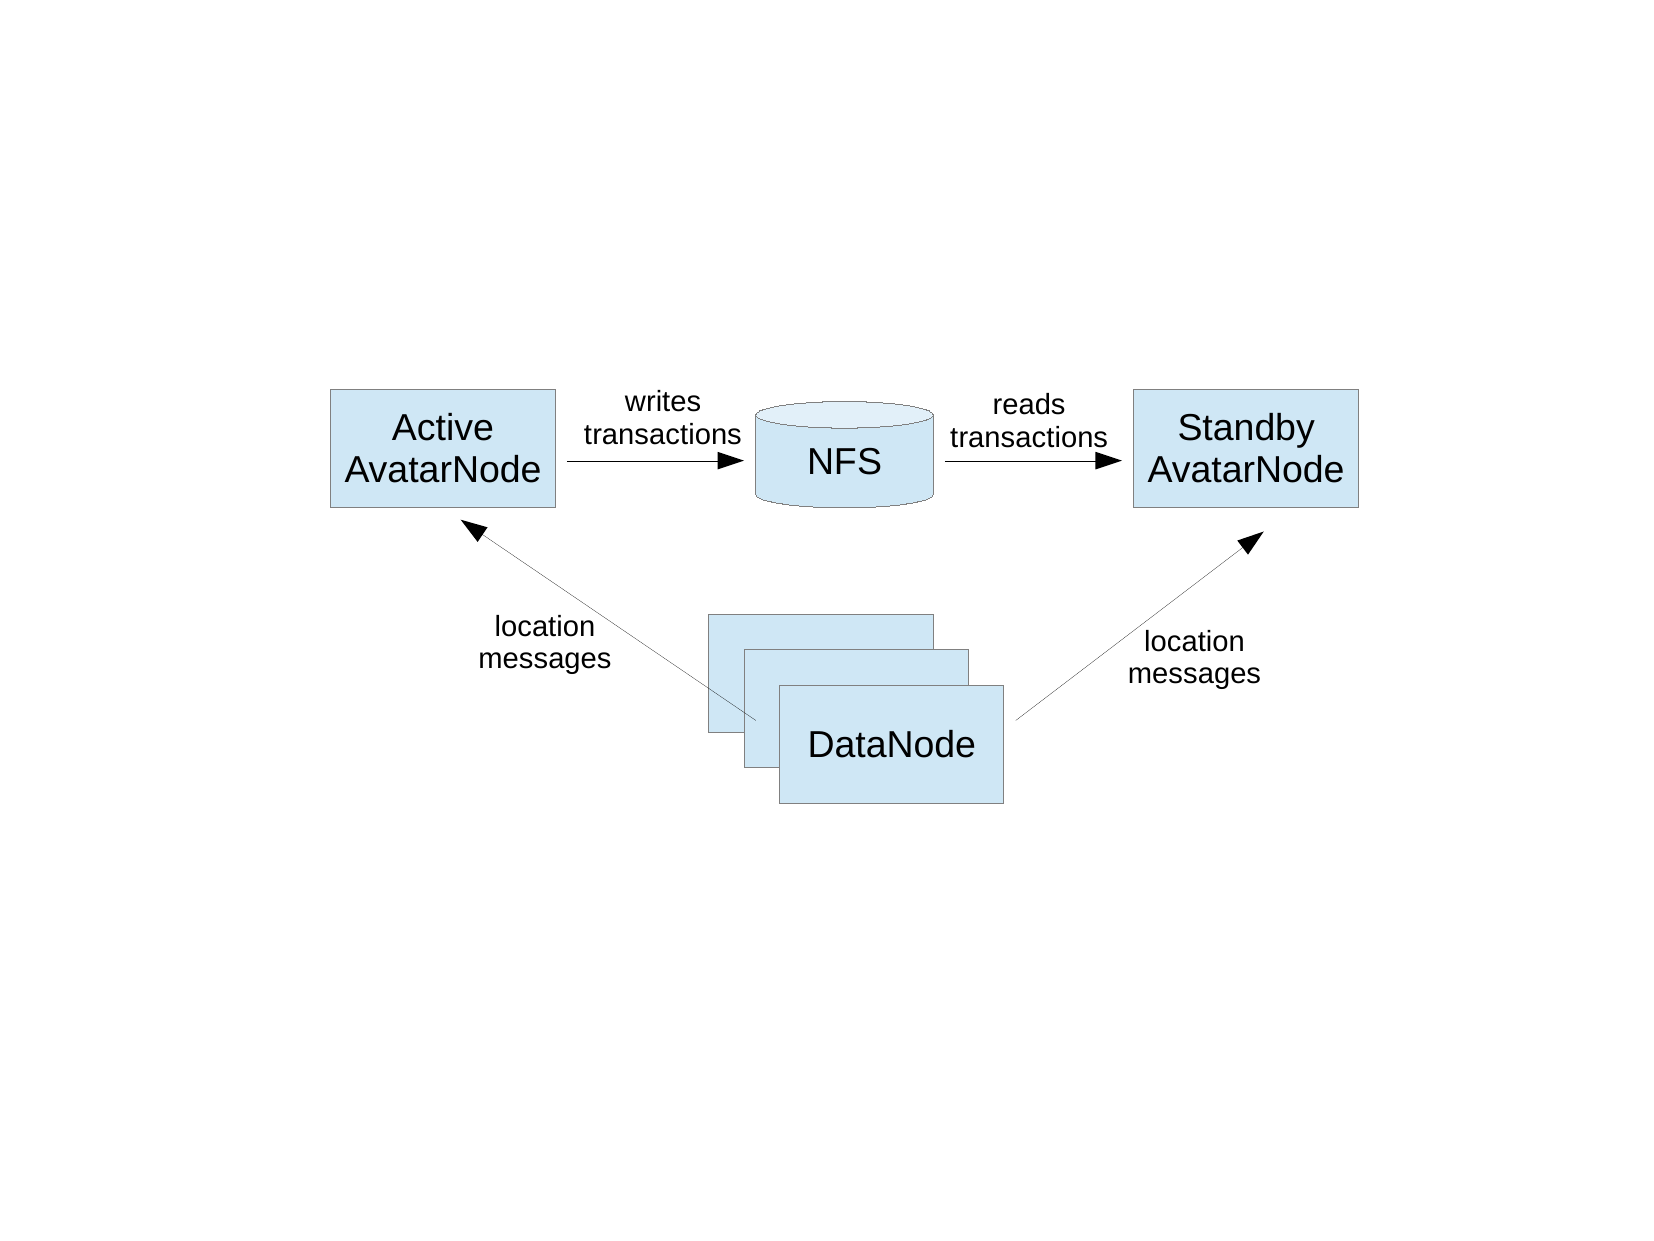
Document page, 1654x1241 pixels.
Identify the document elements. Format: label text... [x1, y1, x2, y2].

text_box writes transactions [569, 377, 758, 459]
text_box Active AvatarNode [330, 389, 556, 508]
text_box location messages [1113, 617, 1277, 698]
text_box NFS [755, 416, 934, 508]
text_box DataNode [779, 685, 1004, 804]
text_box Standby AvatarNode [1133, 389, 1359, 508]
text_box reads transactions [935, 380, 1124, 462]
text_box location messages [463, 602, 627, 683]
text_box [708, 614, 969, 768]
